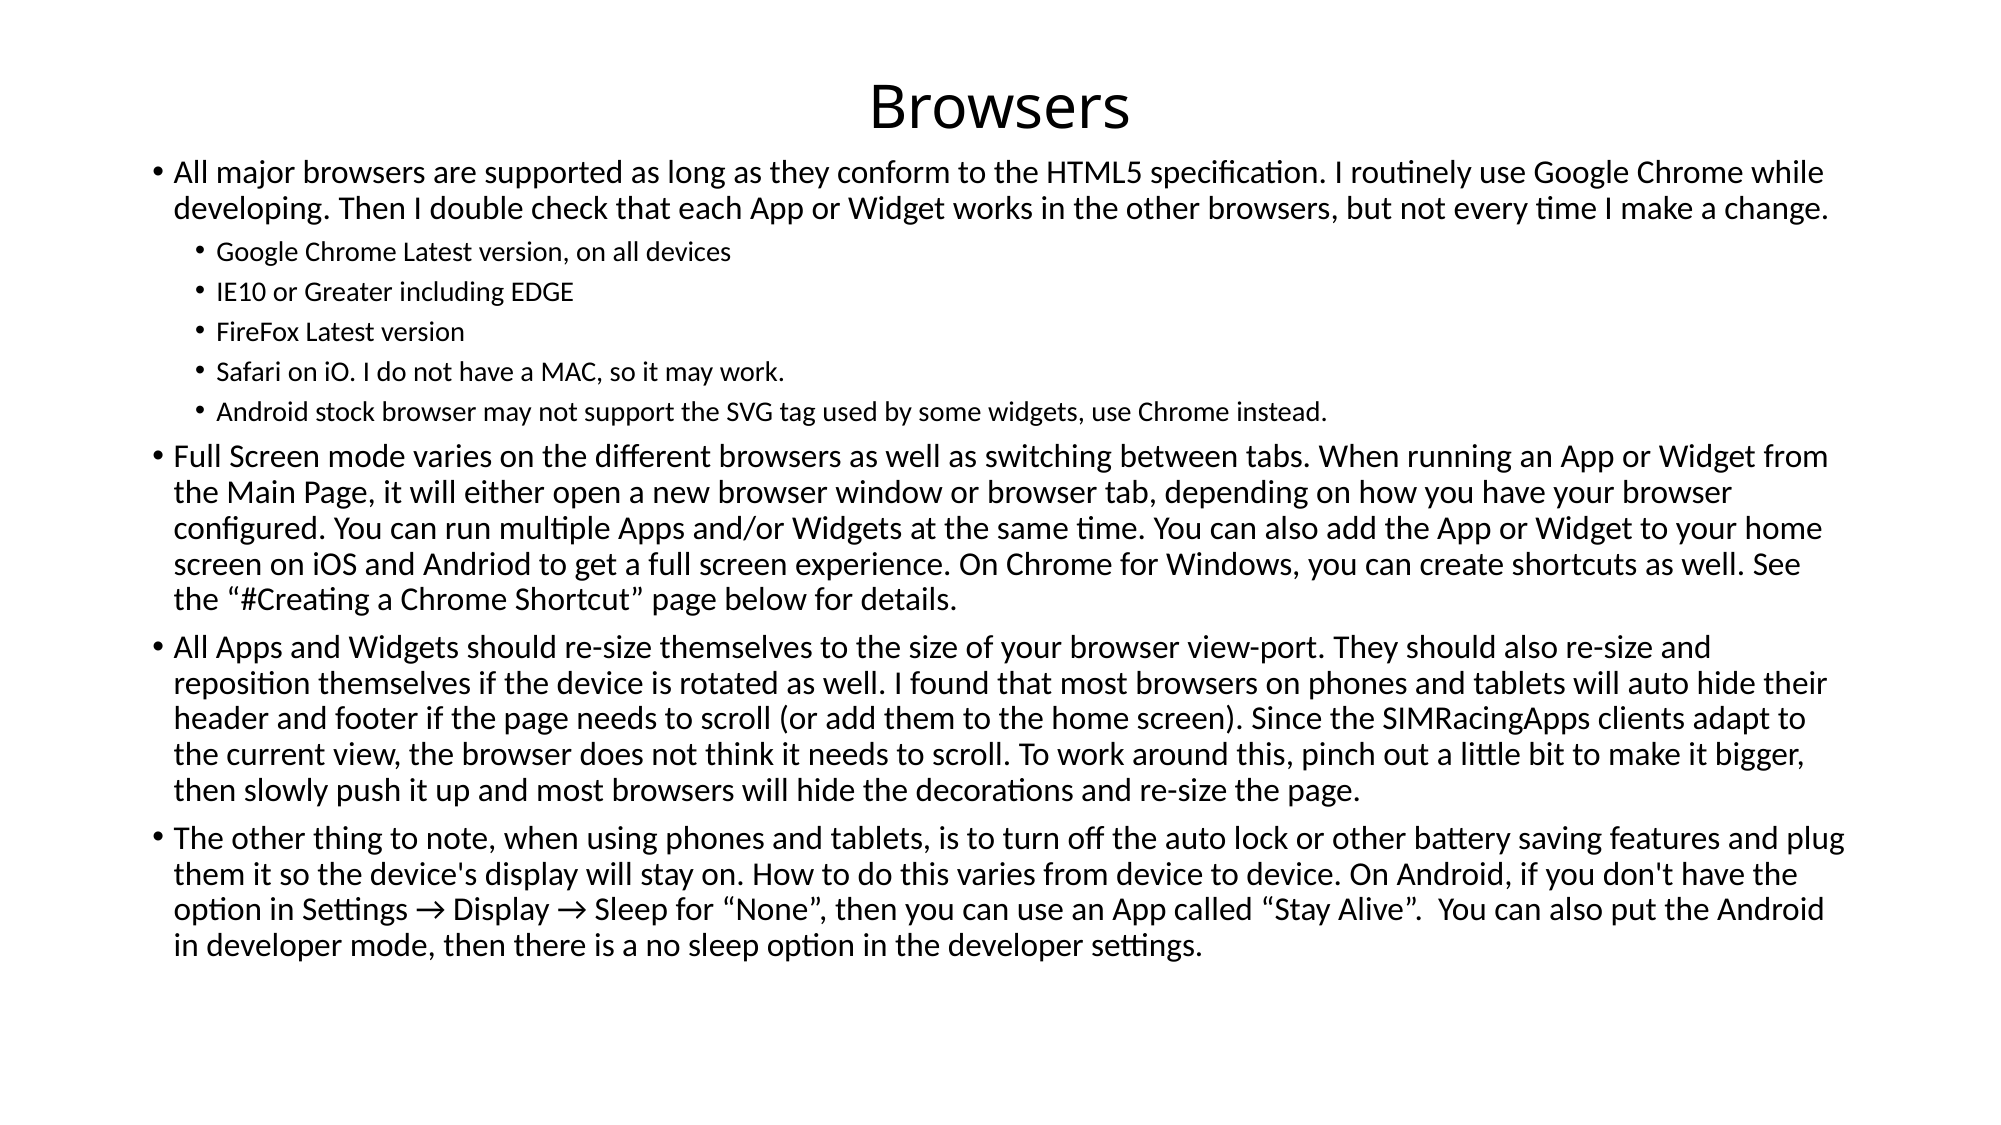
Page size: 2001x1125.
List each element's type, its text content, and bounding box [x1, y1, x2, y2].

list All major browsers are supported as long as they conform to the HTML5 specification. I routinely use Google Chrome while developing. Then I double check that each App or Widget works in the other browsers, but not every time I make a change. Google Chrome Latest version, on all devices IE10 or Greater including EDGE FireFox Latest version Safari on iO. I do not have a MAC, so it may work. Android stock browser may not support the SVG tag used by some widgets, use Chrome instead. Full Screen mode varies on the different browsers as well as switching between tabs. When running an App or Widget from the Main Page, it will either open a new browser window or browser tab, depending on how you have your browser configured. You can run multiple Apps and/or Widgets at the same time. You can also add the App or Widget to your home screen on iOS and Andriod to get a full screen experience. On Chrome for Windows, you can create shortcuts as well. See the “#Creating a Chrome Shortcut” page below for details. All Apps and Widgets should re-size themselves to the size of your browser view-port. They should also re-size and reposition themselves if the device is rotated as well. I found that most browsers on phones and tablets will auto hide their header and footer if the page needs to scroll (or add them to the home screen). Since the SIMRacingApps clients adapt to the current view, the browser does not think it needs to scroll. To work around this, pinch out a little bit to make it bigger, then slowly push it up and most browsers will hide the decorations and re-size the page. The other thing to note, when using phones and tablets, is to turn off the auto lock or other battery saving features and plug them it so the device's display will stay on. How to do this varies from device to device. On Android, if you don't have the option in Settings → Display → Sleep for “None”, then you can use an App called “Stay Alive”. You can also put the Android in developer mode, then there is a no sleep option in the developer settings. [137, 147, 1863, 1014]
title Browsers [137, 59, 1863, 147]
